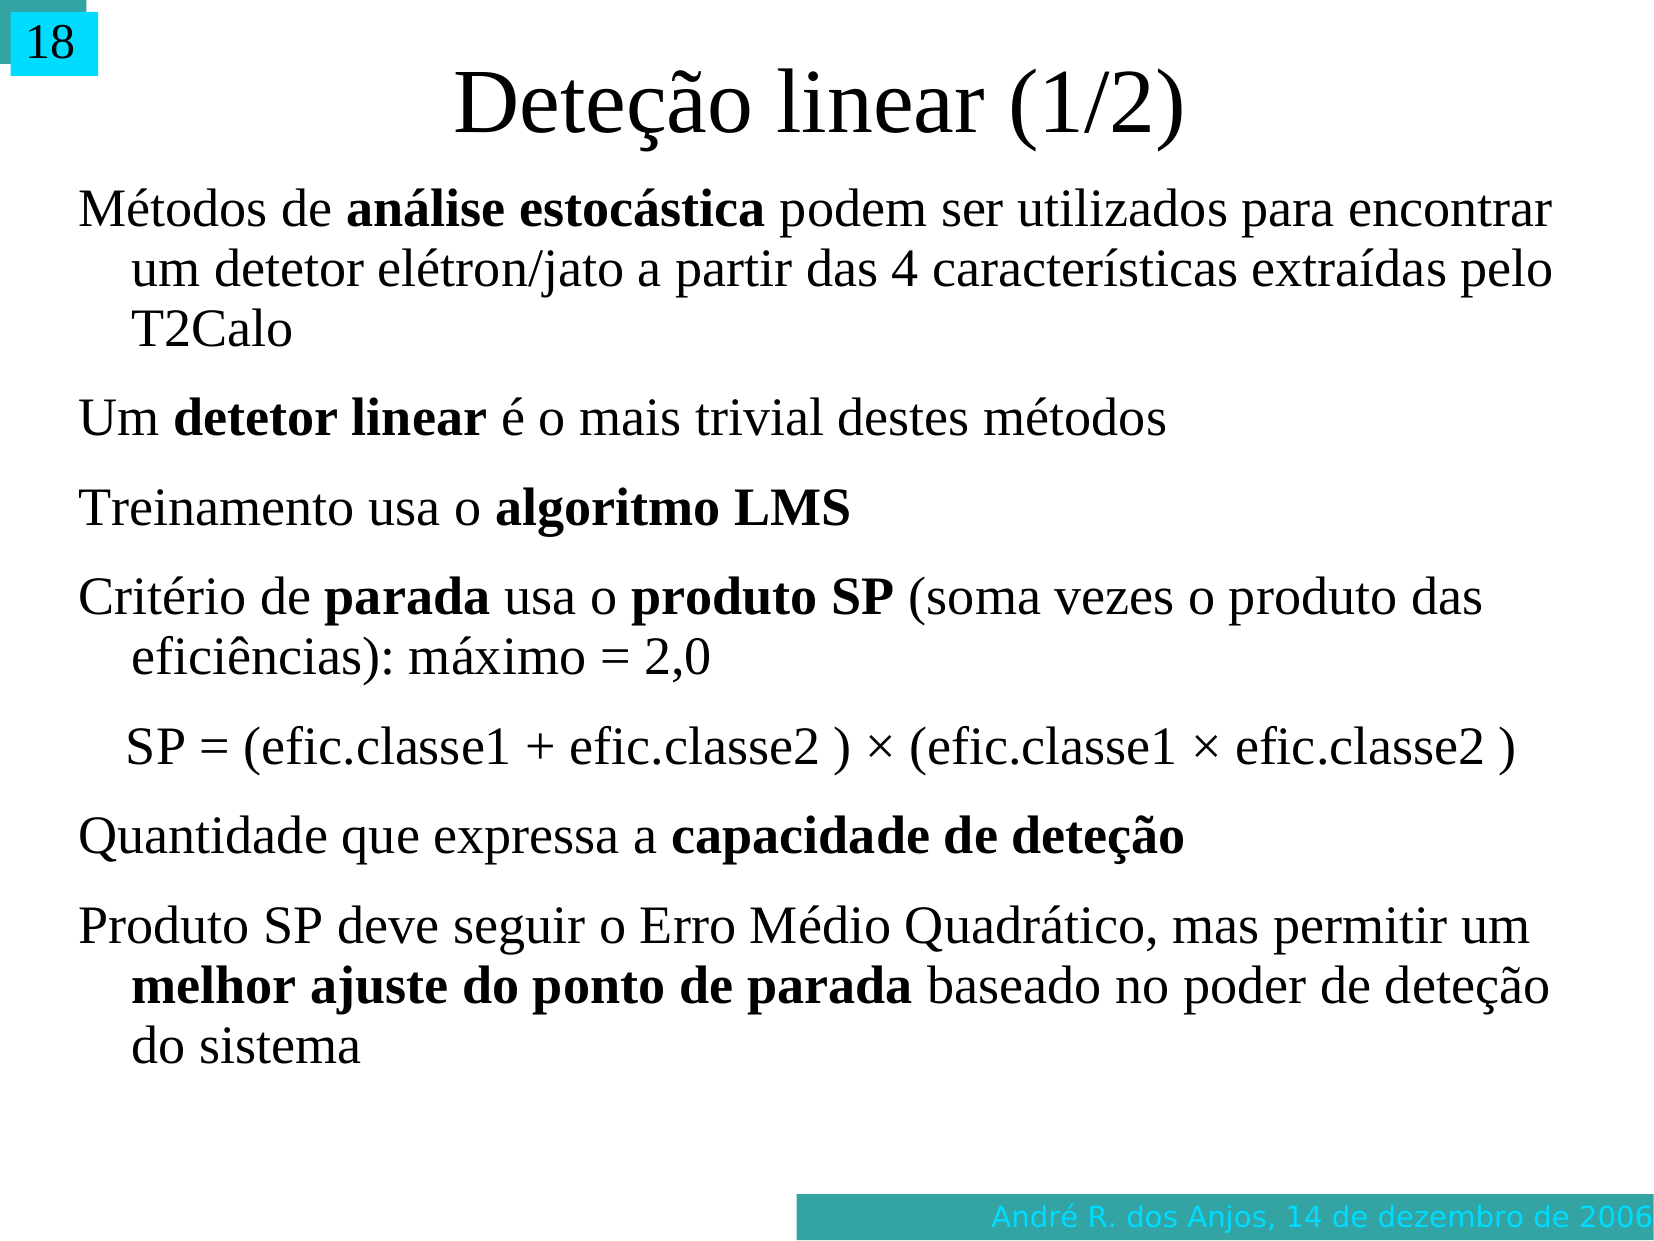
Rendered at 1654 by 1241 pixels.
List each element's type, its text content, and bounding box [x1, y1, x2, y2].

title Deteção linear (1/2) [114, 31, 1527, 171]
list Métodos de análise estocástica podem ser utilizados para encontrar um detetor elétron/jato a partir das 4 características extraídas pelo T2Calo Um detetor linear é o mais trivial destes métodos Treinamento usa o algoritmo LMS Critério de parada usa o produto SP (soma vezes o produto das eficiências): máximo = 2,0 SP = (efic.classe1 + efic.classe2 ) × (efic.classe1 × efic.classe2 ) Quantidade que expressa a capacidade de deteção Produto SP deve seguir o Erro Médio Quadrático, mas permitir um melhor ajuste do ponto de parada baseado no poder de deteção do sistema [60, 177, 1567, 1151]
